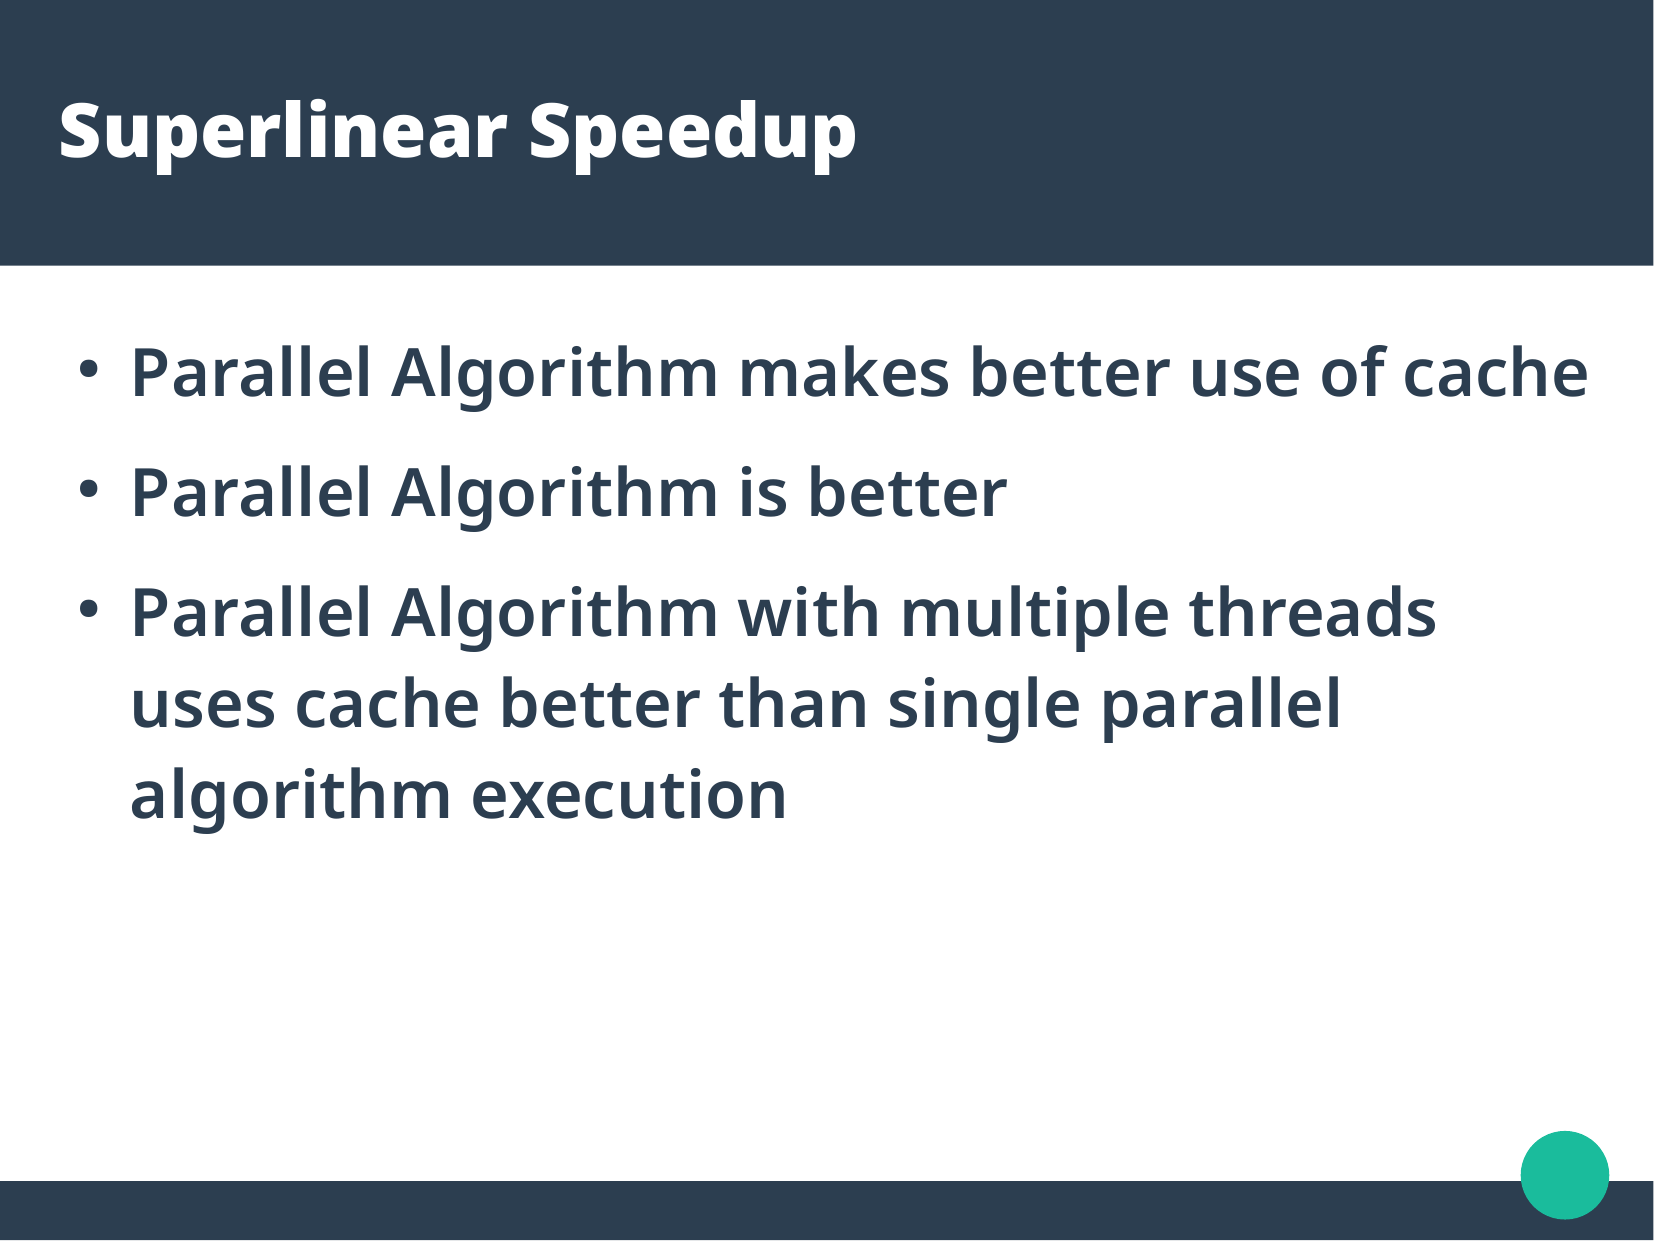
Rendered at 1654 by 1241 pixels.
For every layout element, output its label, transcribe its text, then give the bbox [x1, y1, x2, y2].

title Superlinear Speedup [59, 49, 1595, 207]
list Parallel Algorithm makes better use of cache Parallel Algorithm is better Parallel Algorithm with multiple threads uses cache better than single parallel algorithm execution [59, 324, 1595, 1152]
